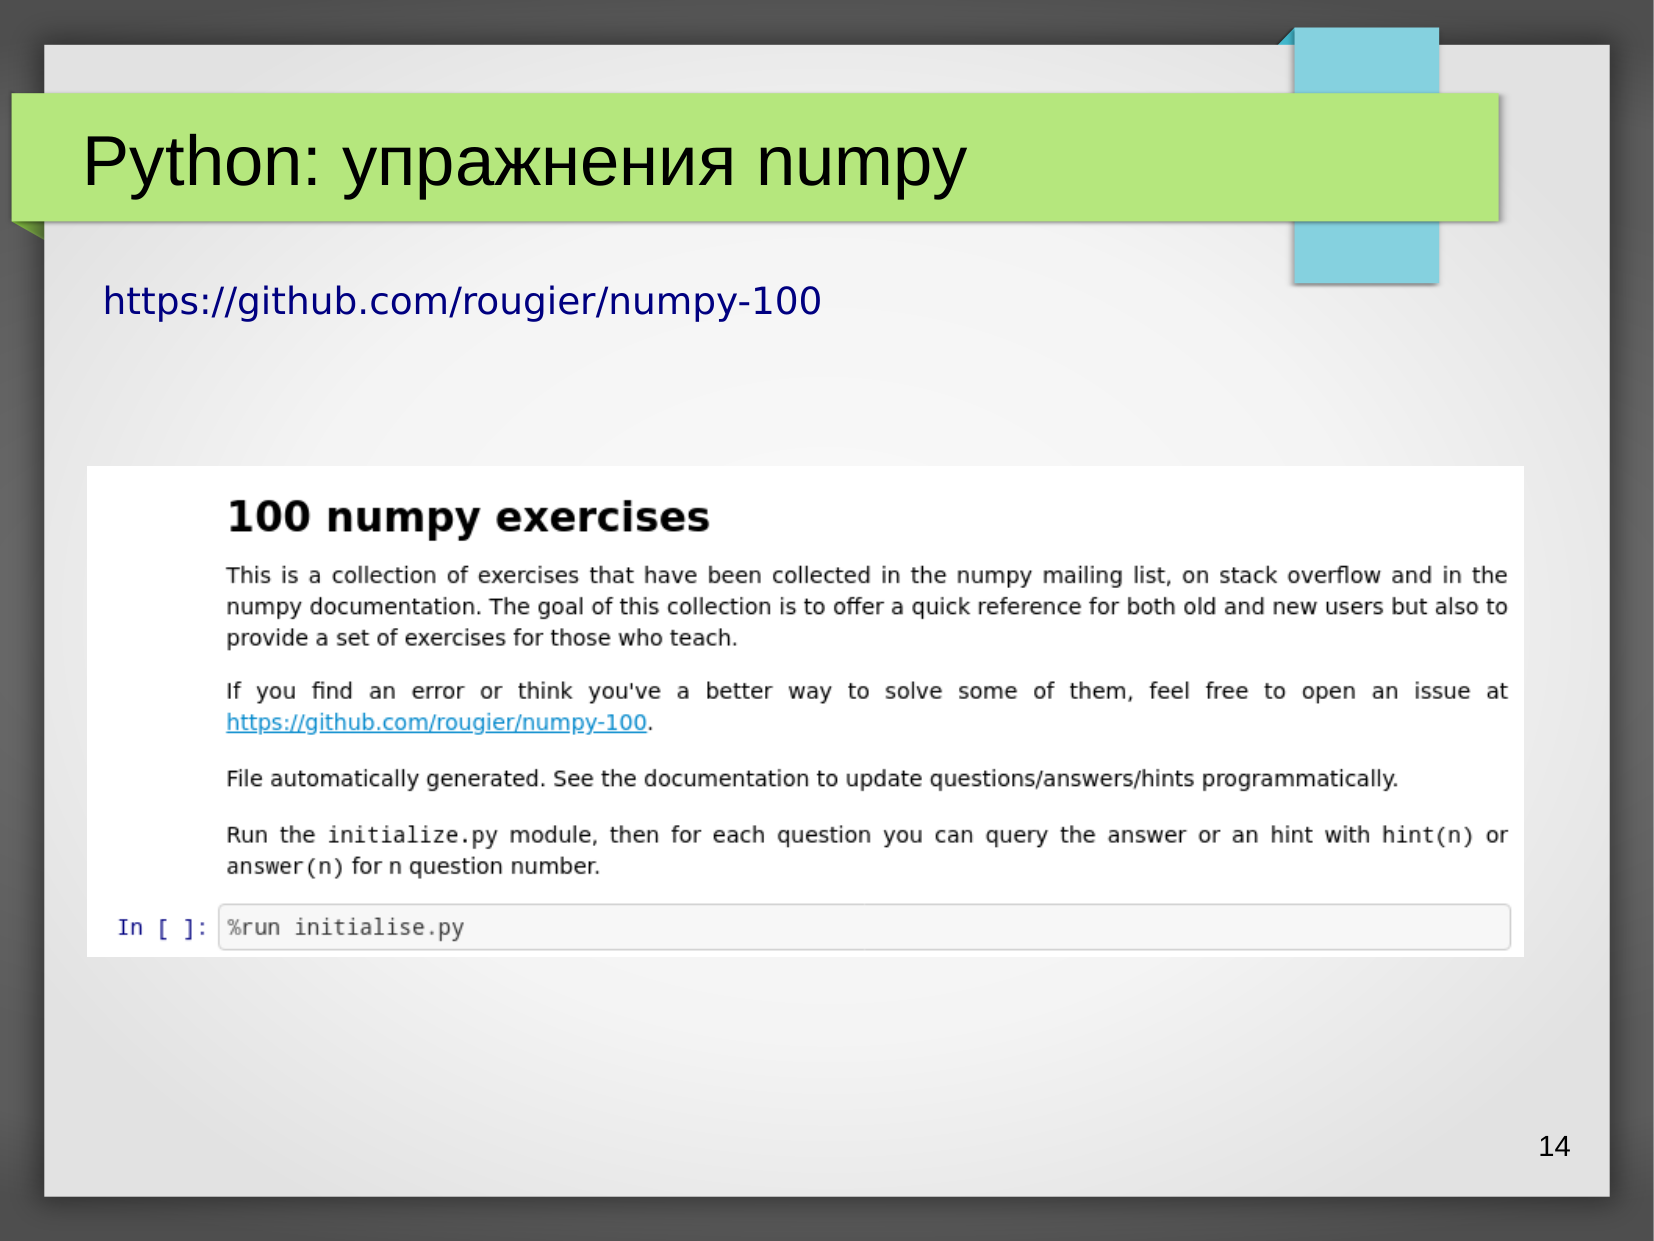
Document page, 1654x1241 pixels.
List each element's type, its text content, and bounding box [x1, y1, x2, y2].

title Python: упражнения numpy [82, 96, 1571, 225]
text_box https://github.com/rougier/numpy-100 [87, 272, 1028, 375]
picture [0, 0, 1654, 1241]
